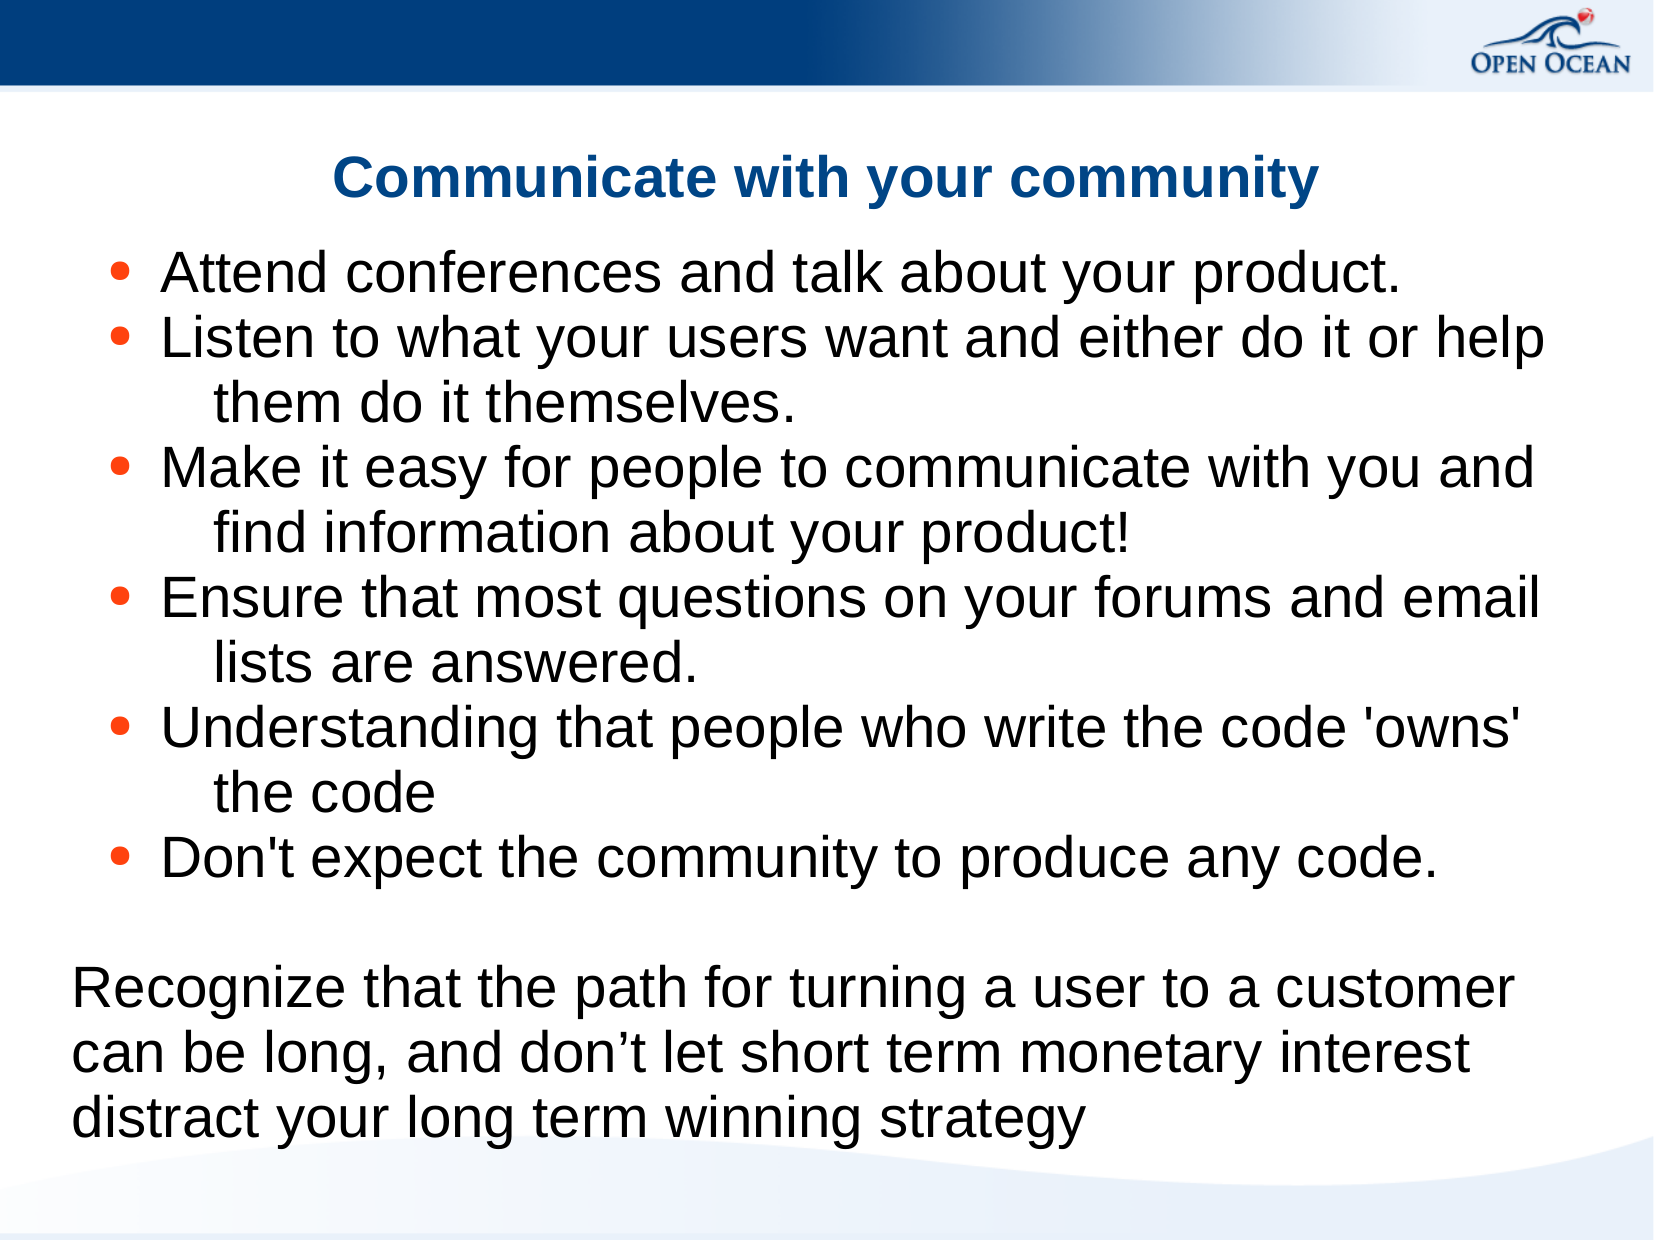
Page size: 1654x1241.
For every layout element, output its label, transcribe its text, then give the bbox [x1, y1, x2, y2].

list Attend conferences and talk about your product. Listen to what your users want and either do it or help them do it themselves. Make it easy for people to communicate with you and find information about your product! Ensure that most questions on your forums and email lists are answered. Understanding that people who write the code 'owns' the code Don't expect the community to produce any code. Recognize that the path for turning a user to a customer can be long, and don’t let short term monetary interest distract your long term winning strategy [71, 240, 1561, 1151]
title Communicate with your community [82, 95, 1571, 259]
picture [0, 0, 1654, 1240]
